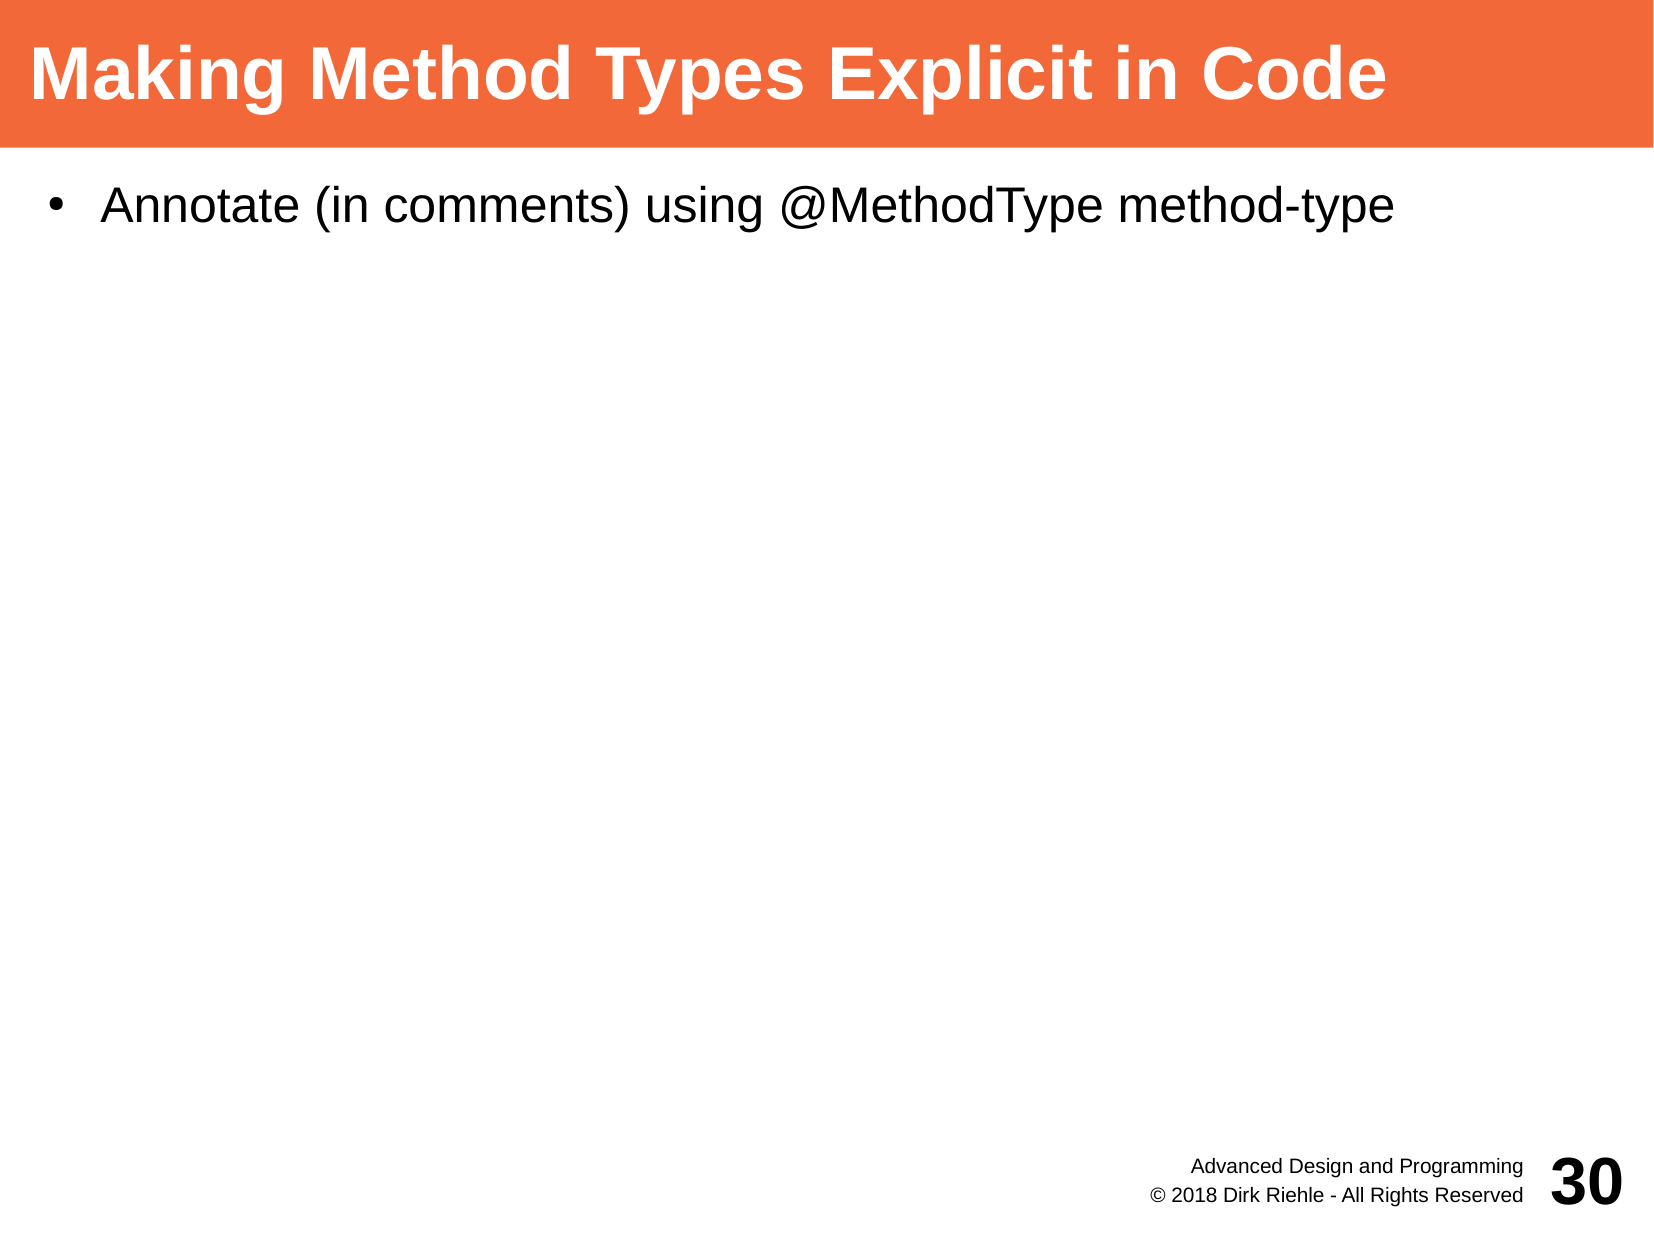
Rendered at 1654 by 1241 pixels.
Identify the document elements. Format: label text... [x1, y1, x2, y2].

list Annotate (in comments) using @MethodType method-type [29, 177, 1625, 1063]
title Making Method Types Explicit in Code [0, 0, 1654, 148]
